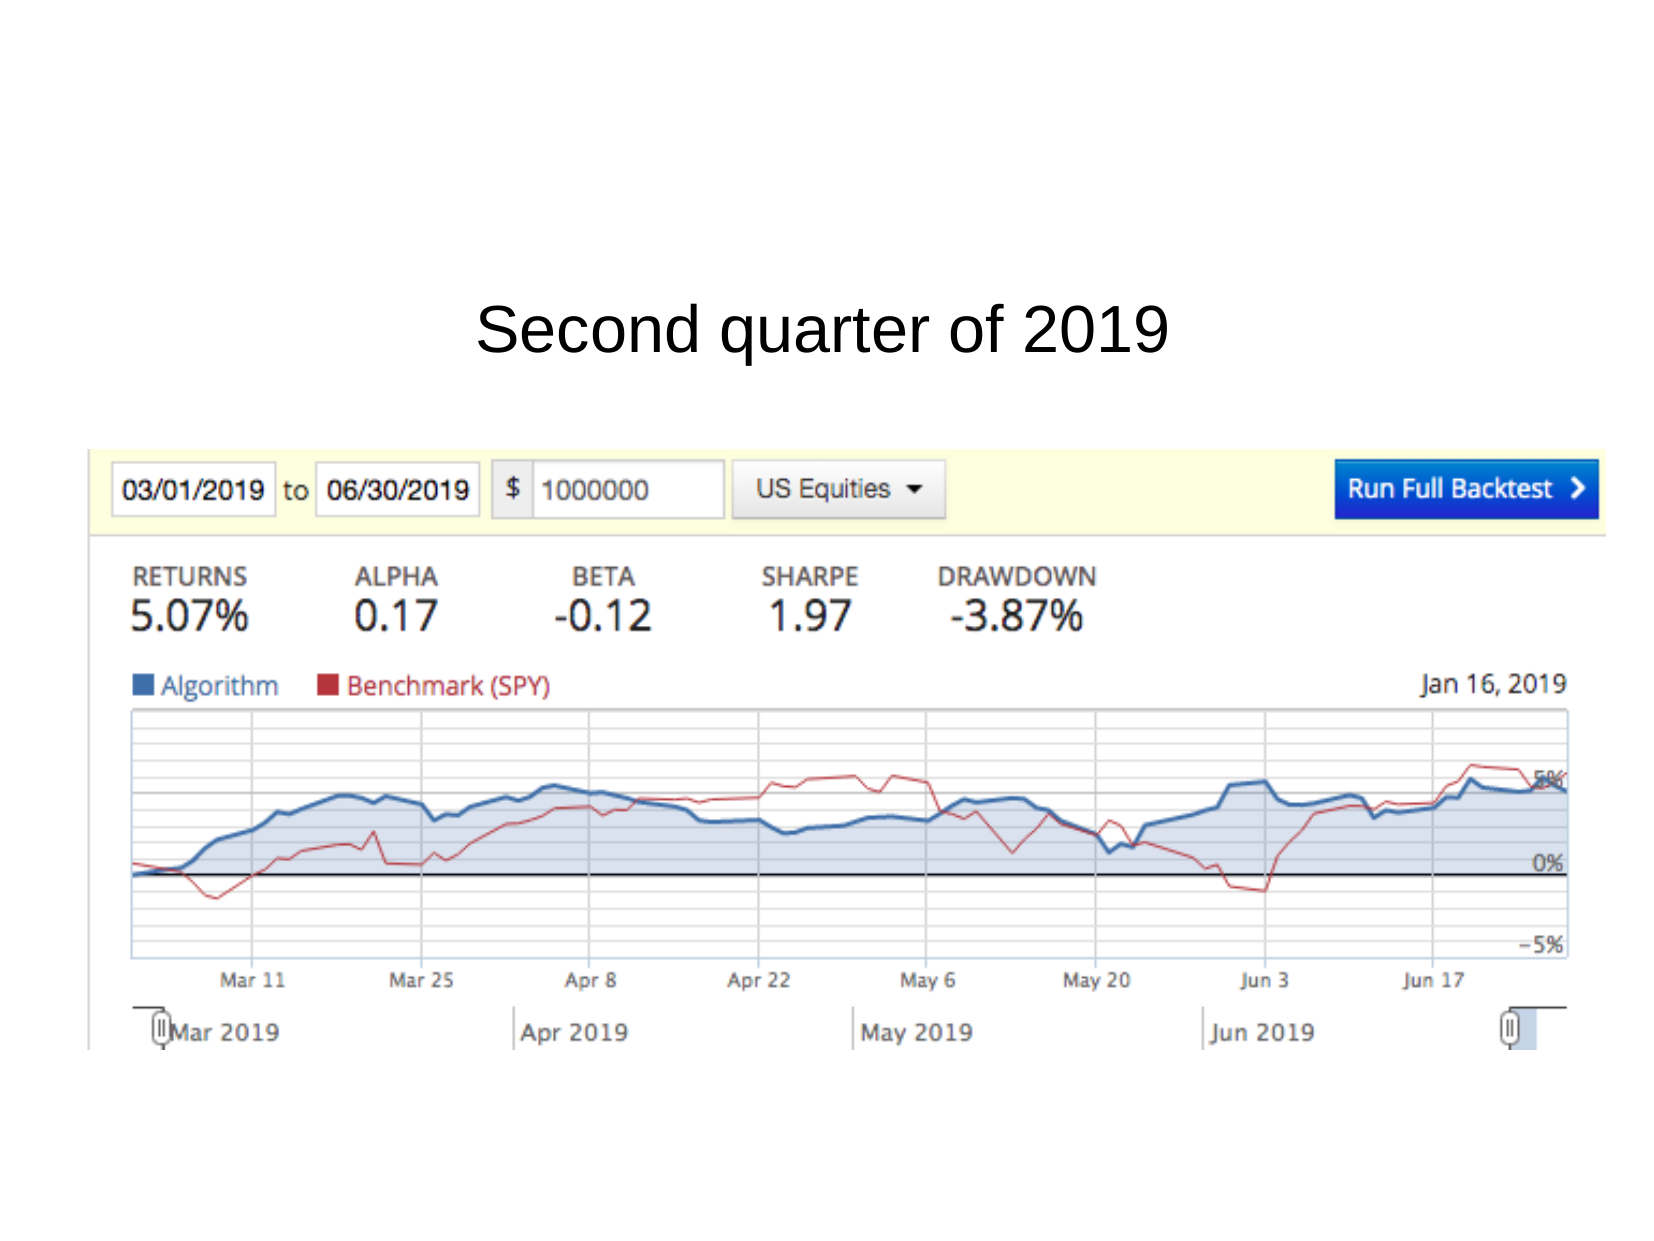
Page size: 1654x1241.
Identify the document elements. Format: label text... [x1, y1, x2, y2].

text_box Second quarter of 2019 [460, 285, 1276, 391]
picture [86, 449, 1606, 1051]
